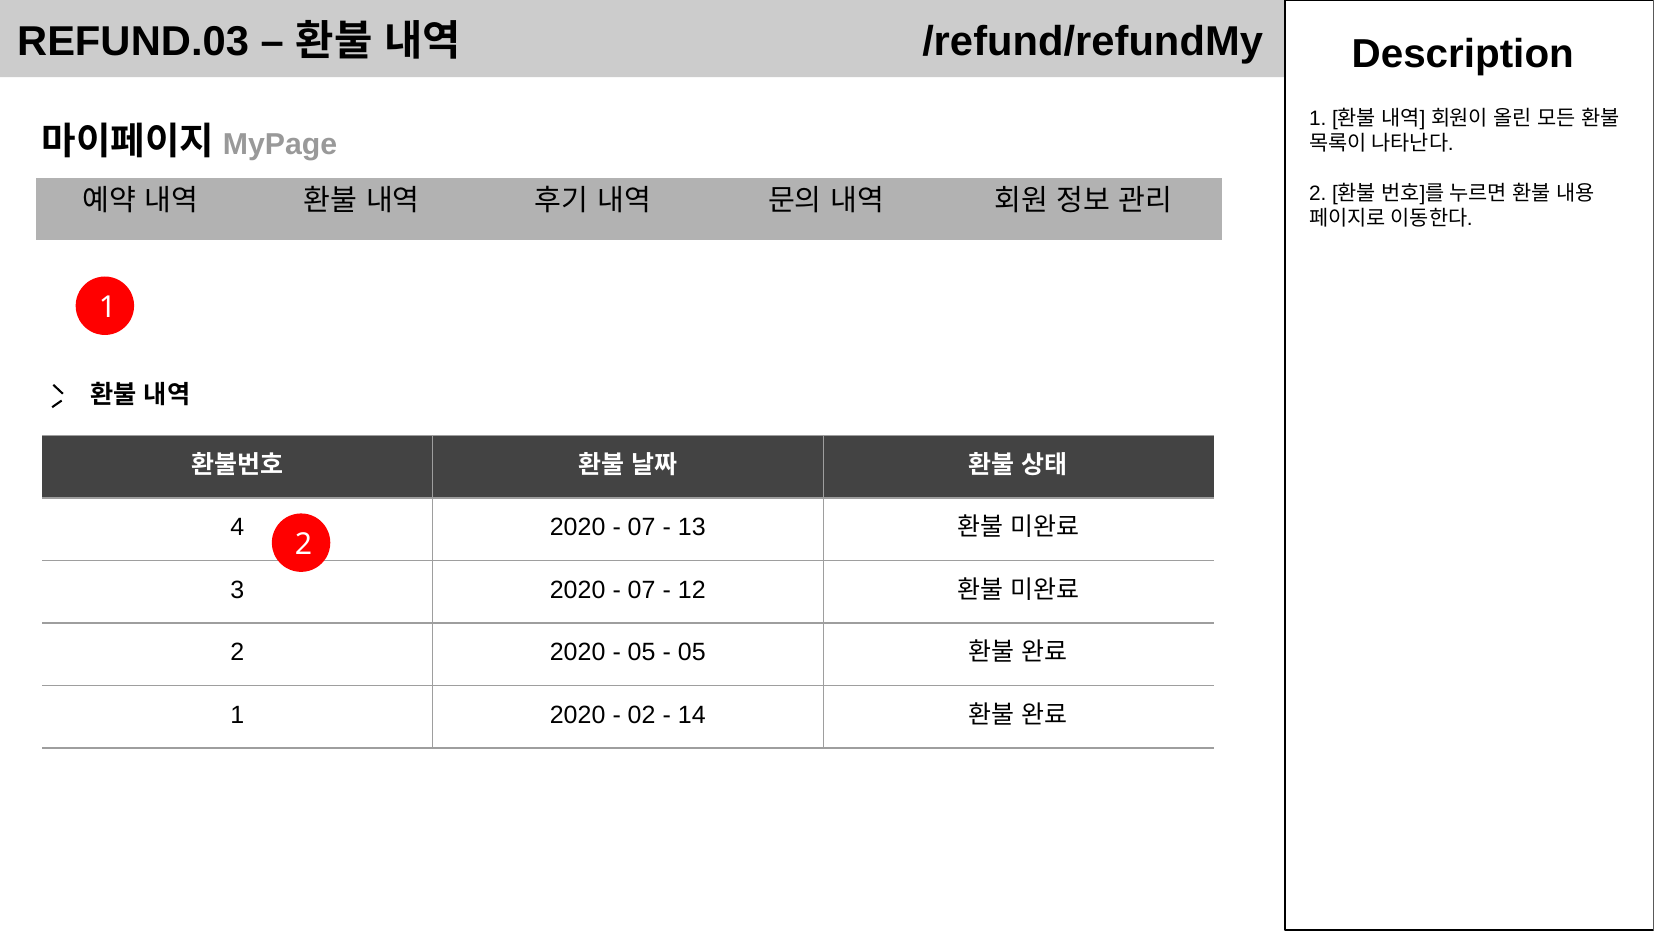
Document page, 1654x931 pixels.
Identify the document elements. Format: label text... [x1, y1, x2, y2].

table_cell 환불 완료 [824, 624, 1214, 685]
table_cell 4 [42, 499, 432, 560]
table_cell 2020 - 02 - 14 [433, 686, 823, 747]
table_cell 1 [42, 686, 432, 747]
table_header 문의 내역 [708, 178, 945, 240]
text_box [1285, 0, 1654, 930]
table_cell 환불 완료 [824, 686, 1214, 747]
table_header 예약 내역 [36, 178, 245, 240]
table_cell 환불 미완료 [824, 499, 1214, 560]
table_cell 2020 - 07 - 12 [433, 561, 823, 622]
table_cell 2020 - 05 - 05 [433, 624, 823, 685]
text_box 2 [271, 513, 331, 572]
table_cell 2020 - 07 - 13 [433, 499, 823, 560]
text_box 1. [환불 내역] 회원이 올린 모든 환불 목록이 나타난다. 2. [환불 번호]를 누르면 환불 내용 페이지로 이동한다. [1291, 95, 1641, 931]
text_box 환불 내역 [68, 370, 331, 416]
table_cell 2 [42, 624, 432, 685]
table_cell 환불 미완료 [824, 561, 1214, 622]
table_header 환불번호 [42, 436, 432, 497]
table_header 환불 상태 [824, 436, 1214, 497]
table_cell 3 [42, 561, 432, 622]
text_box 1 [75, 276, 135, 335]
text_box REFUND.03 – 환불 내역 /refund/refundMy [0, 0, 1285, 78]
table_header 후기 내역 [479, 178, 708, 240]
text_box Description [1291, 18, 1635, 77]
text_box 마이페이지 MyPage [27, 109, 378, 161]
table_header 환불 내역 [245, 178, 479, 240]
table_header 환불 날짜 [433, 436, 823, 497]
table_header 회원 정보 관리 [945, 178, 1222, 240]
